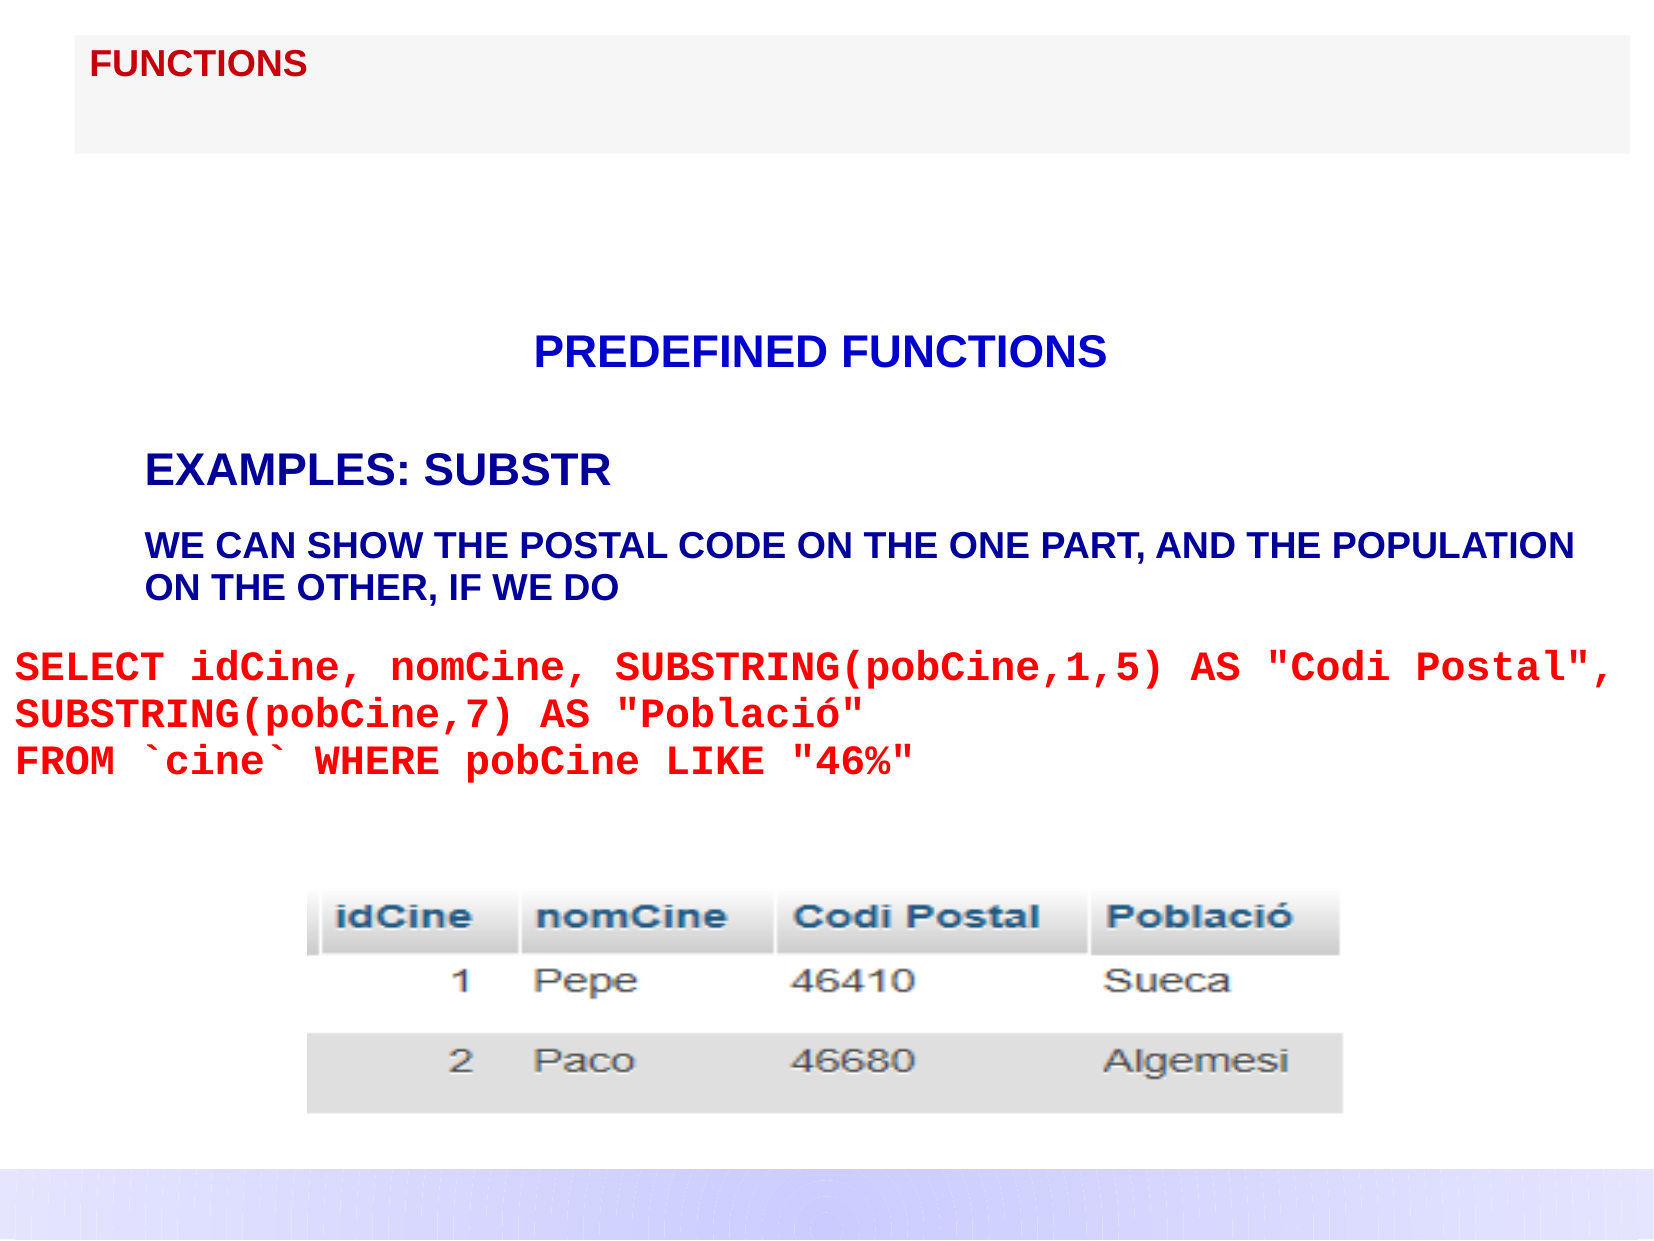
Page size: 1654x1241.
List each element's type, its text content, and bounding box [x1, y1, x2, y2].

picture [307, 862, 1393, 1146]
text_box [0, 844, 1654, 1221]
text_box FUNCTIONS [74, 35, 1630, 154]
text_box WE CAN SHOW THE POSTAL CODE ON THE ONE PART, AND THE POPULATION ON THE OTHER, IF WE DO [129, 516, 1619, 619]
text_box EXAMPLES: SUBSTR [129, 437, 1560, 505]
text_box SELECT idCine, nomCine, SUBSTRING(pobCine,1,5) AS "Codi Postal", SUBSTRING(pobCine,7) AS "Població" FROM `cine` WHERE pobCine LIKE "46%" [0, 637, 1630, 844]
text_box PREDEFINED FUNCTIONS [129, 318, 1512, 437]
text_box [35, 304, 1630, 637]
